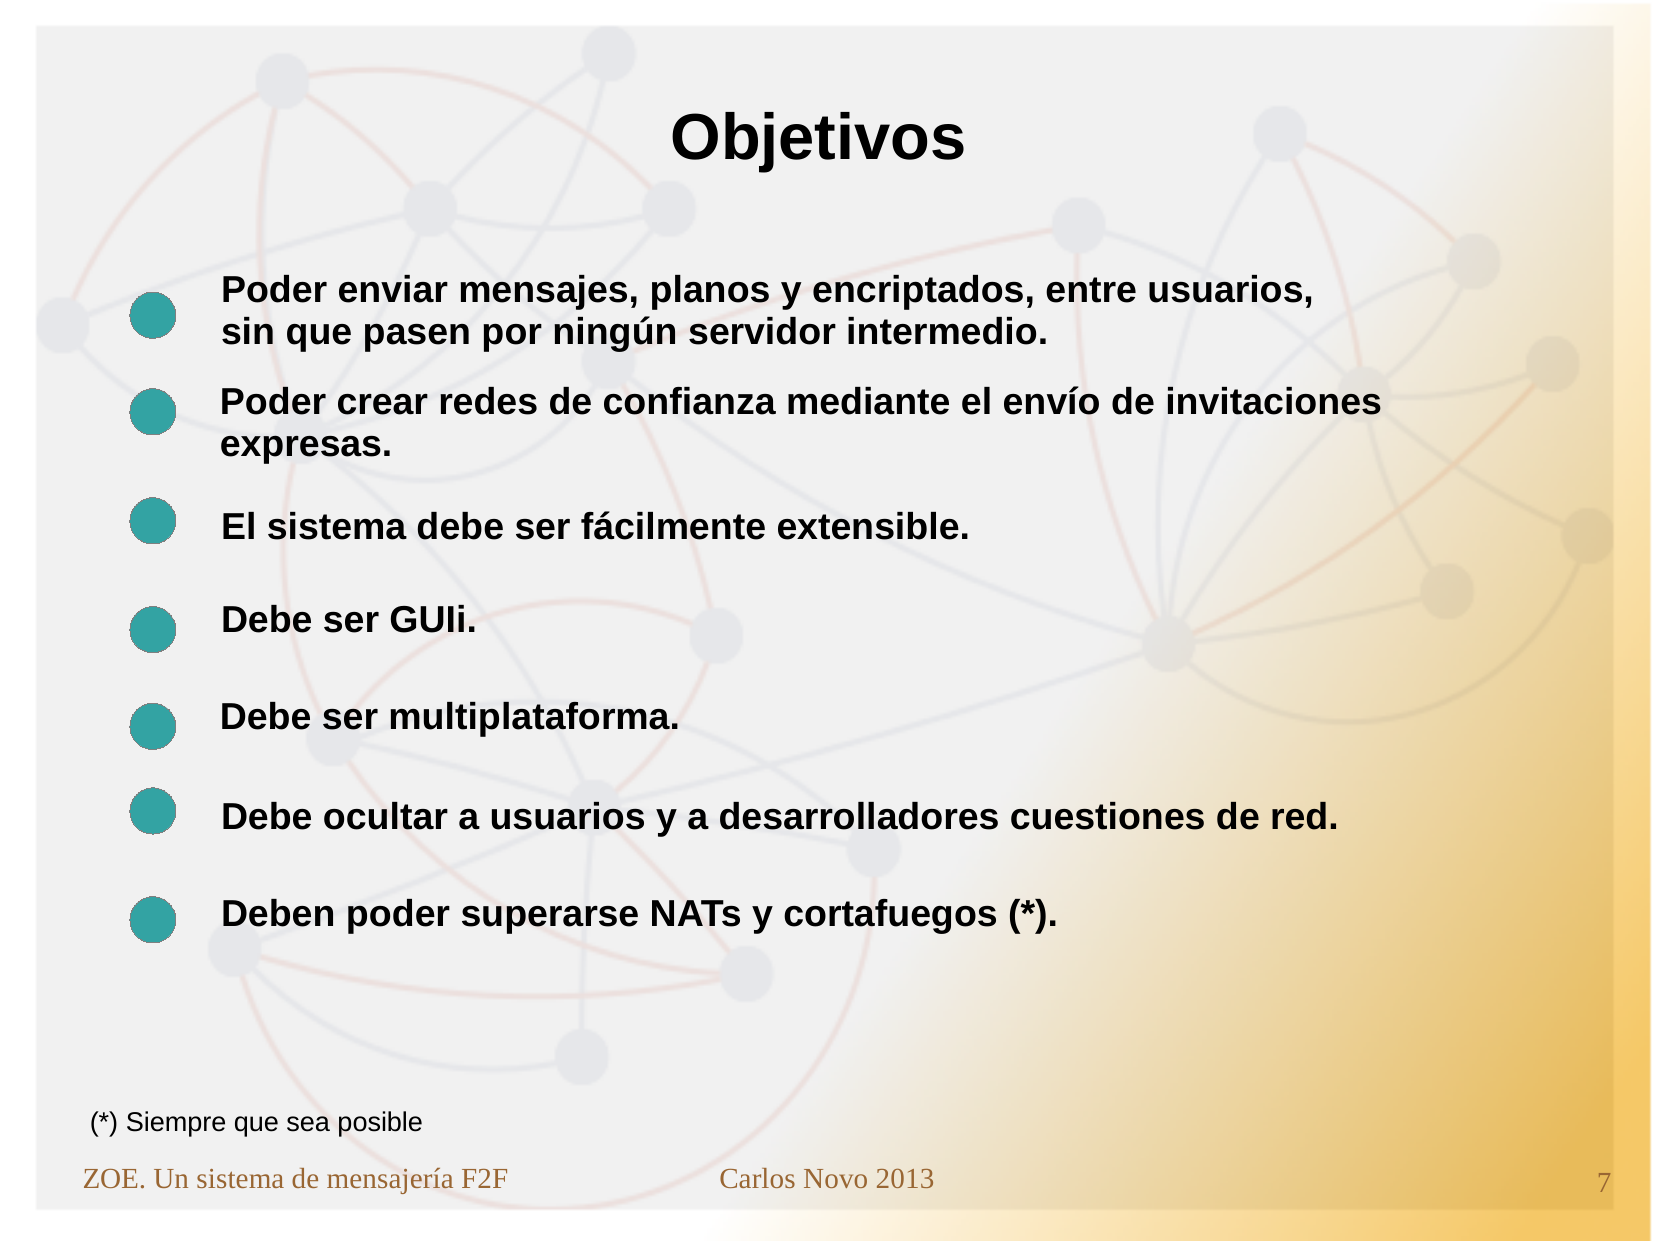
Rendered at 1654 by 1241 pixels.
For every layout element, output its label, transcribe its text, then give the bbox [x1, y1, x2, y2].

text_box [129, 292, 176, 339]
text_box Debe ocultar a usuarios y a desarrolladores cuestiones de red. [206, 787, 1376, 847]
text_box [129, 606, 176, 653]
text_box [129, 703, 176, 750]
text_box Debe ser GUIi. [206, 591, 498, 650]
text_box [129, 388, 176, 435]
text_box El sistema debe ser fácilmente extensible. [206, 497, 1001, 557]
text_box [129, 787, 176, 835]
text_box [129, 497, 176, 544]
text_box Poder enviar mensajes, planos y encriptados, entre usuarios, sin que pasen por ningún servidor intermedio. [206, 261, 1351, 363]
picture [0, 0, 1654, 1241]
text_box Poder crear redes de confianza mediante el envío de invitaciones expresas. [205, 373, 1420, 475]
text_box (*) Siempre que sea posible [75, 1099, 438, 1145]
subtitle Objetivos [91, 92, 1547, 182]
text_box Deben poder superarse NATs y cortafuegos (*). [206, 884, 1090, 943]
text_box [129, 896, 176, 943]
text_box Debe ser multiplataforma. [205, 687, 705, 747]
